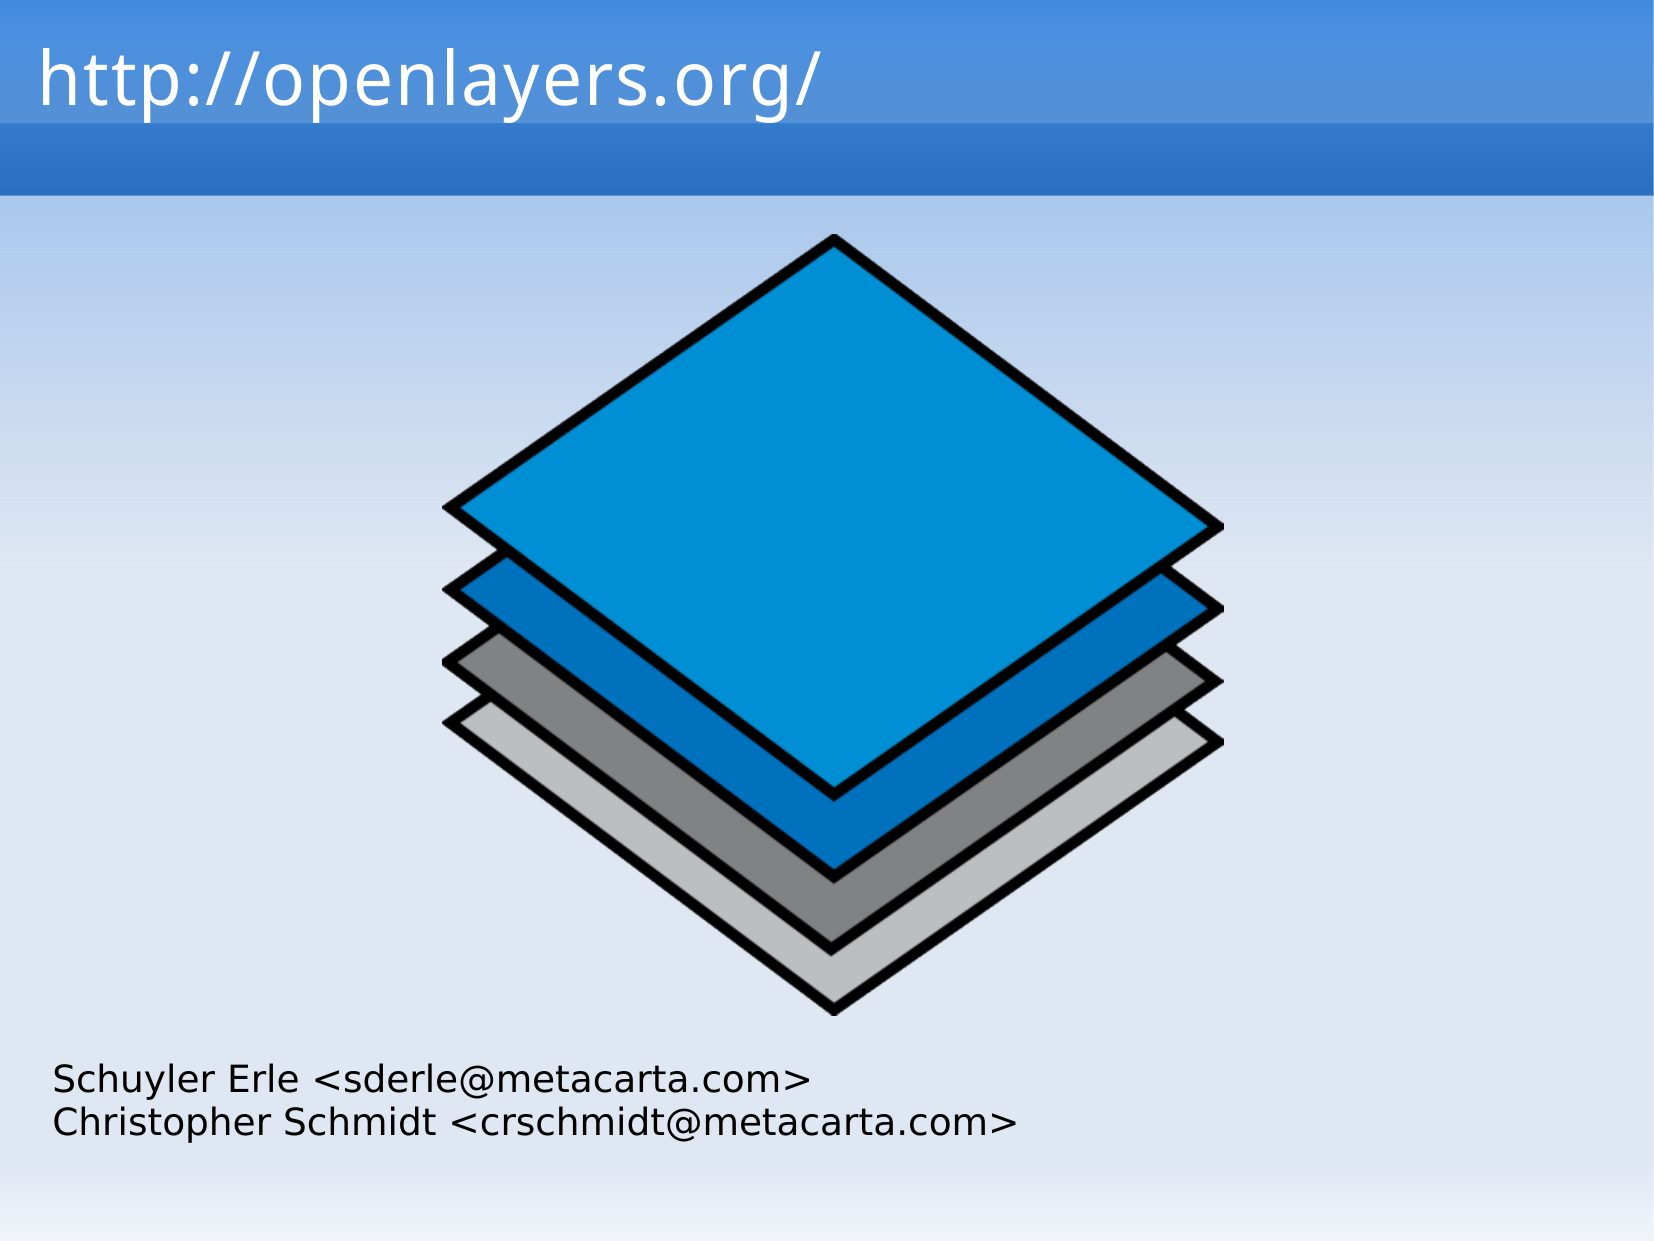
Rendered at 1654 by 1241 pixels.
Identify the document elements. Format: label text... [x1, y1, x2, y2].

text_box Schuyler Erle <sderle@metacarta.com> Christopher Schmidt <crschmidt@metacarta.com> [37, 1050, 1051, 1201]
picture [0, 0, 1654, 1241]
subtitle [82, 290, 1571, 1109]
title http://openlayers.org/ [37, 2, 1463, 151]
